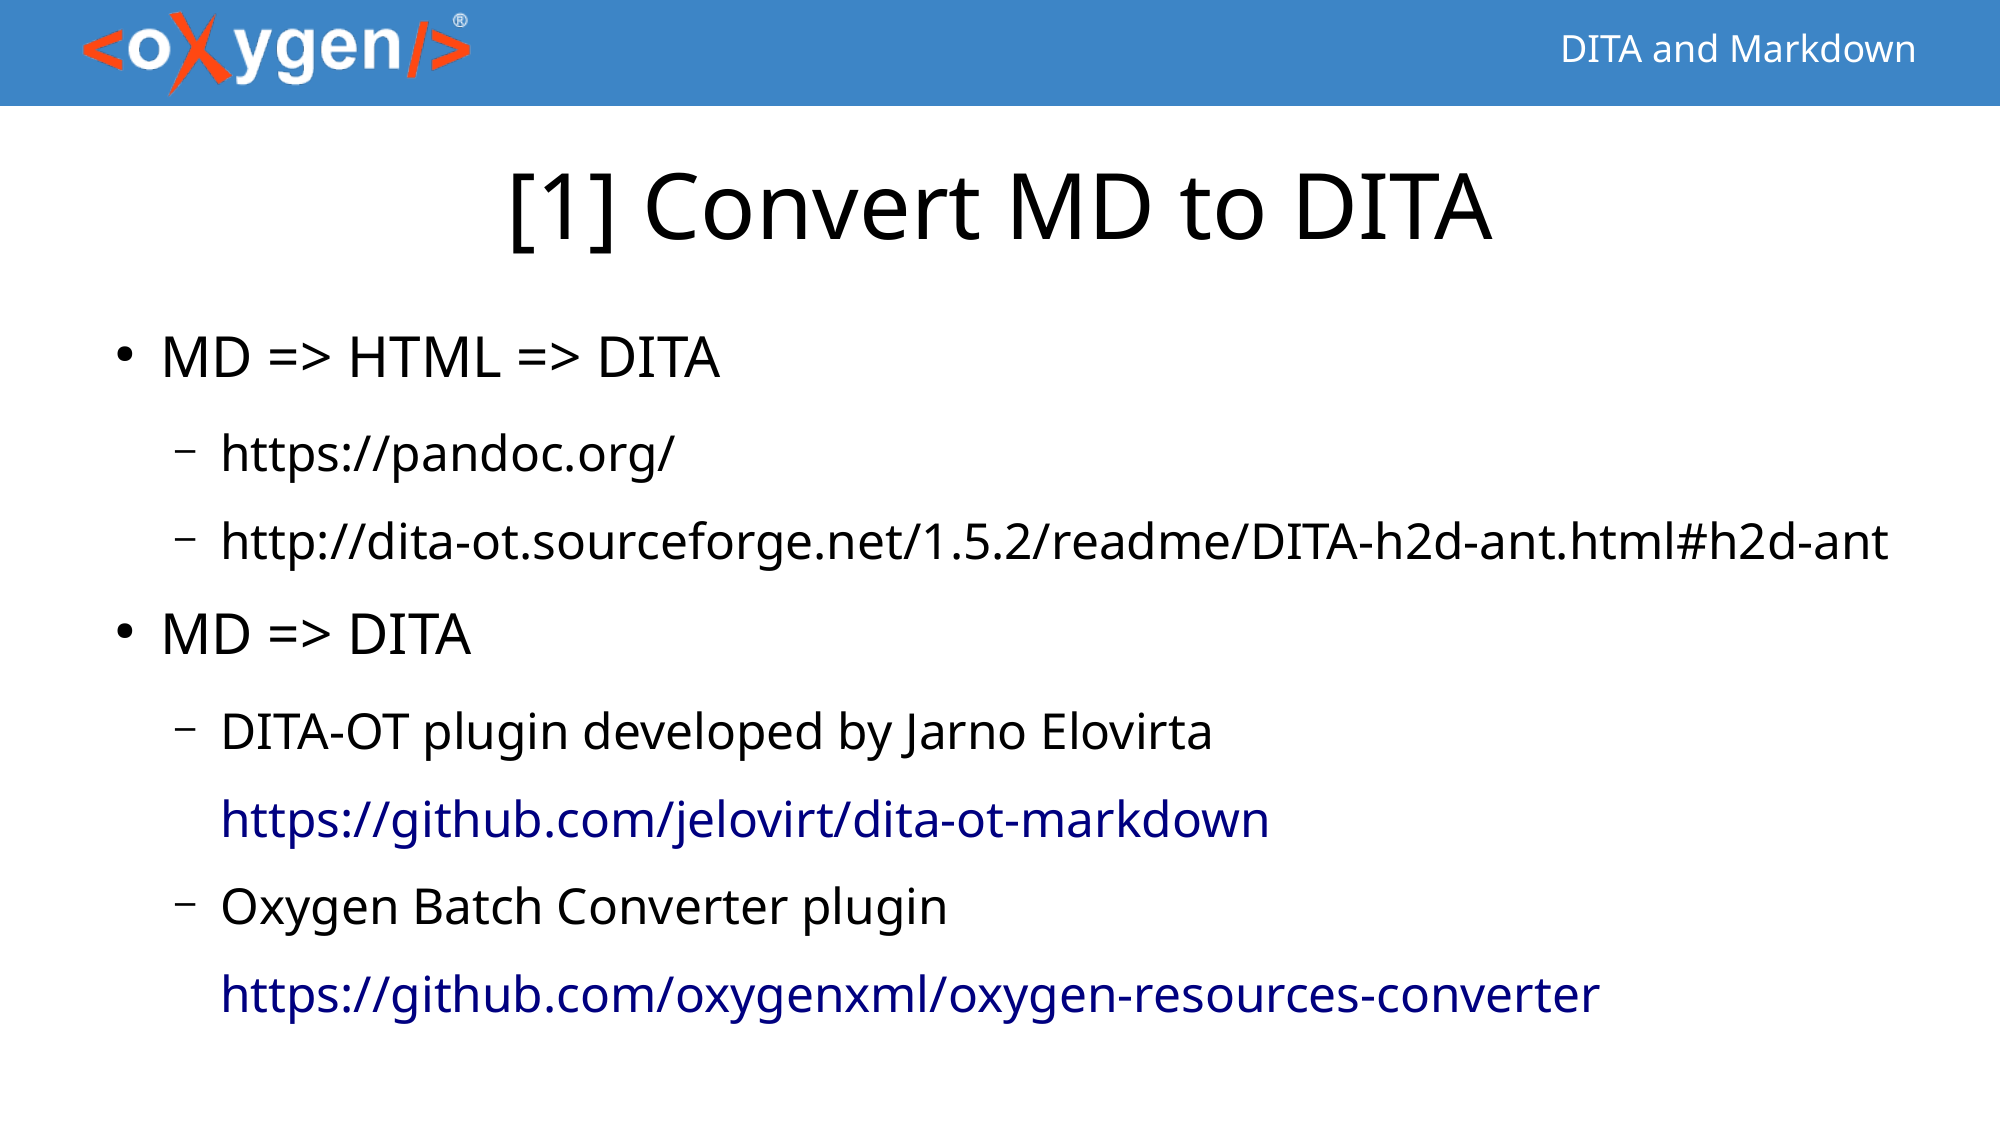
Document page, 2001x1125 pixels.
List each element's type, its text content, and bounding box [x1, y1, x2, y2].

list MD => HTML => DITA https://pandoc.org/ http://dita-ot.sourceforge.net/1.5.2/readme/DITA-h2d-ant.html#h2d-ant MD => DITA DITA-OT plugin developed by Jarno Elovirta https://github.com/jelovirt/dita-ot-markdown Oxygen Batch Converter plugin https://github.com/oxygenxml/oxygen-resources-converter [99, 316, 1900, 1083]
title [1] Convert MD to DITA [99, 109, 1900, 298]
picture [75, 0, 488, 106]
